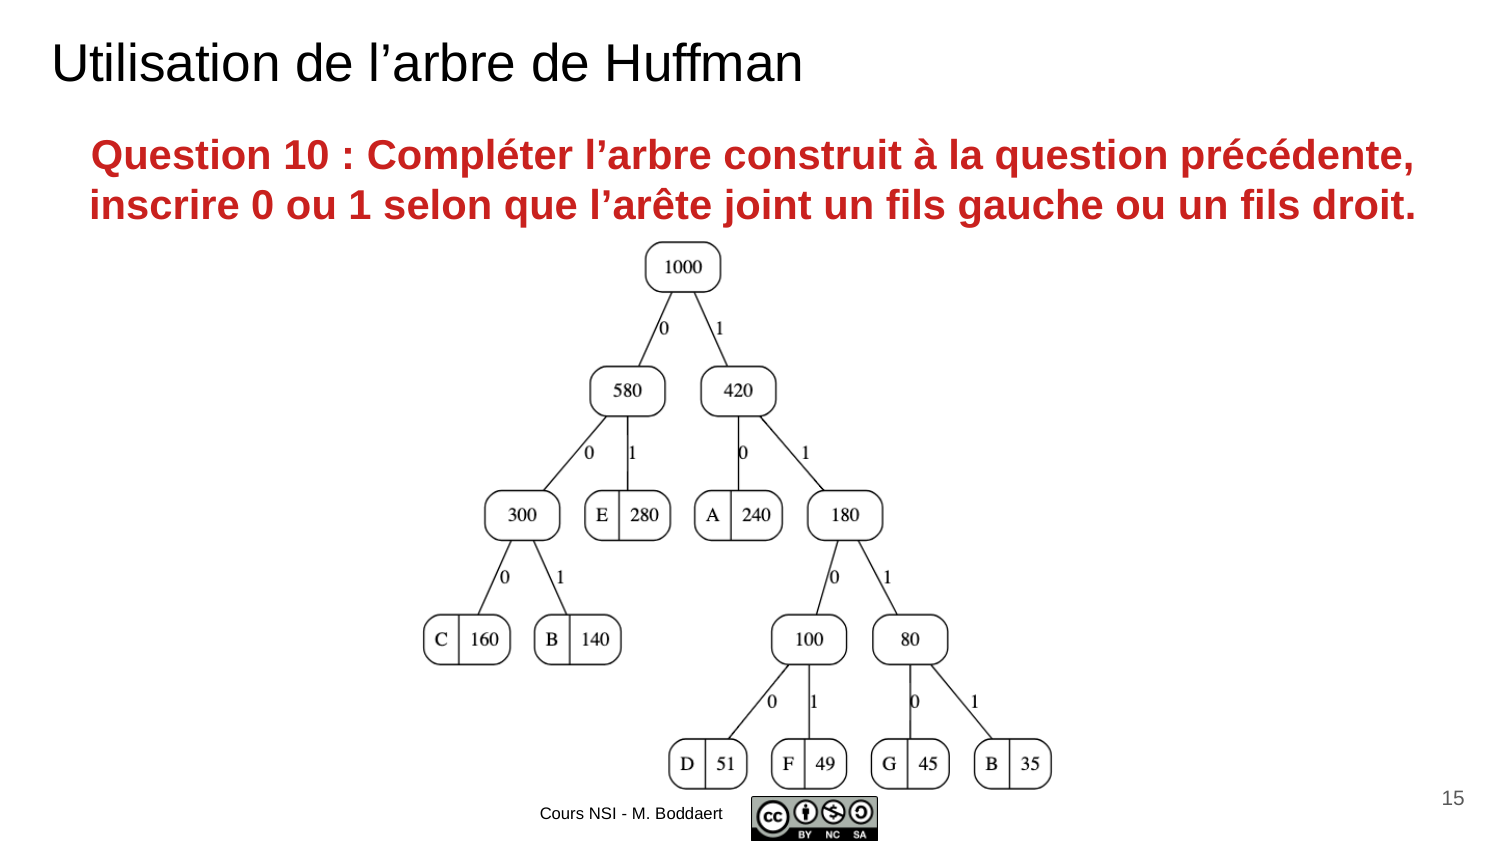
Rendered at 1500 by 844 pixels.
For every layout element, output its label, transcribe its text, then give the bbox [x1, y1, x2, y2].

slide_number <numéro> [1389, 764, 1480, 830]
picture [418, 236, 1057, 795]
picture [751, 796, 878, 841]
text_box Question 10 : Compléter l’arbre construit à la question précédente, inscrire 0 ou 1 selon que l’arête joint un fils gauche ou un fils droit. [29, 120, 1477, 237]
title Utilisation de l’arbre de Huffman [51, 13, 1449, 108]
